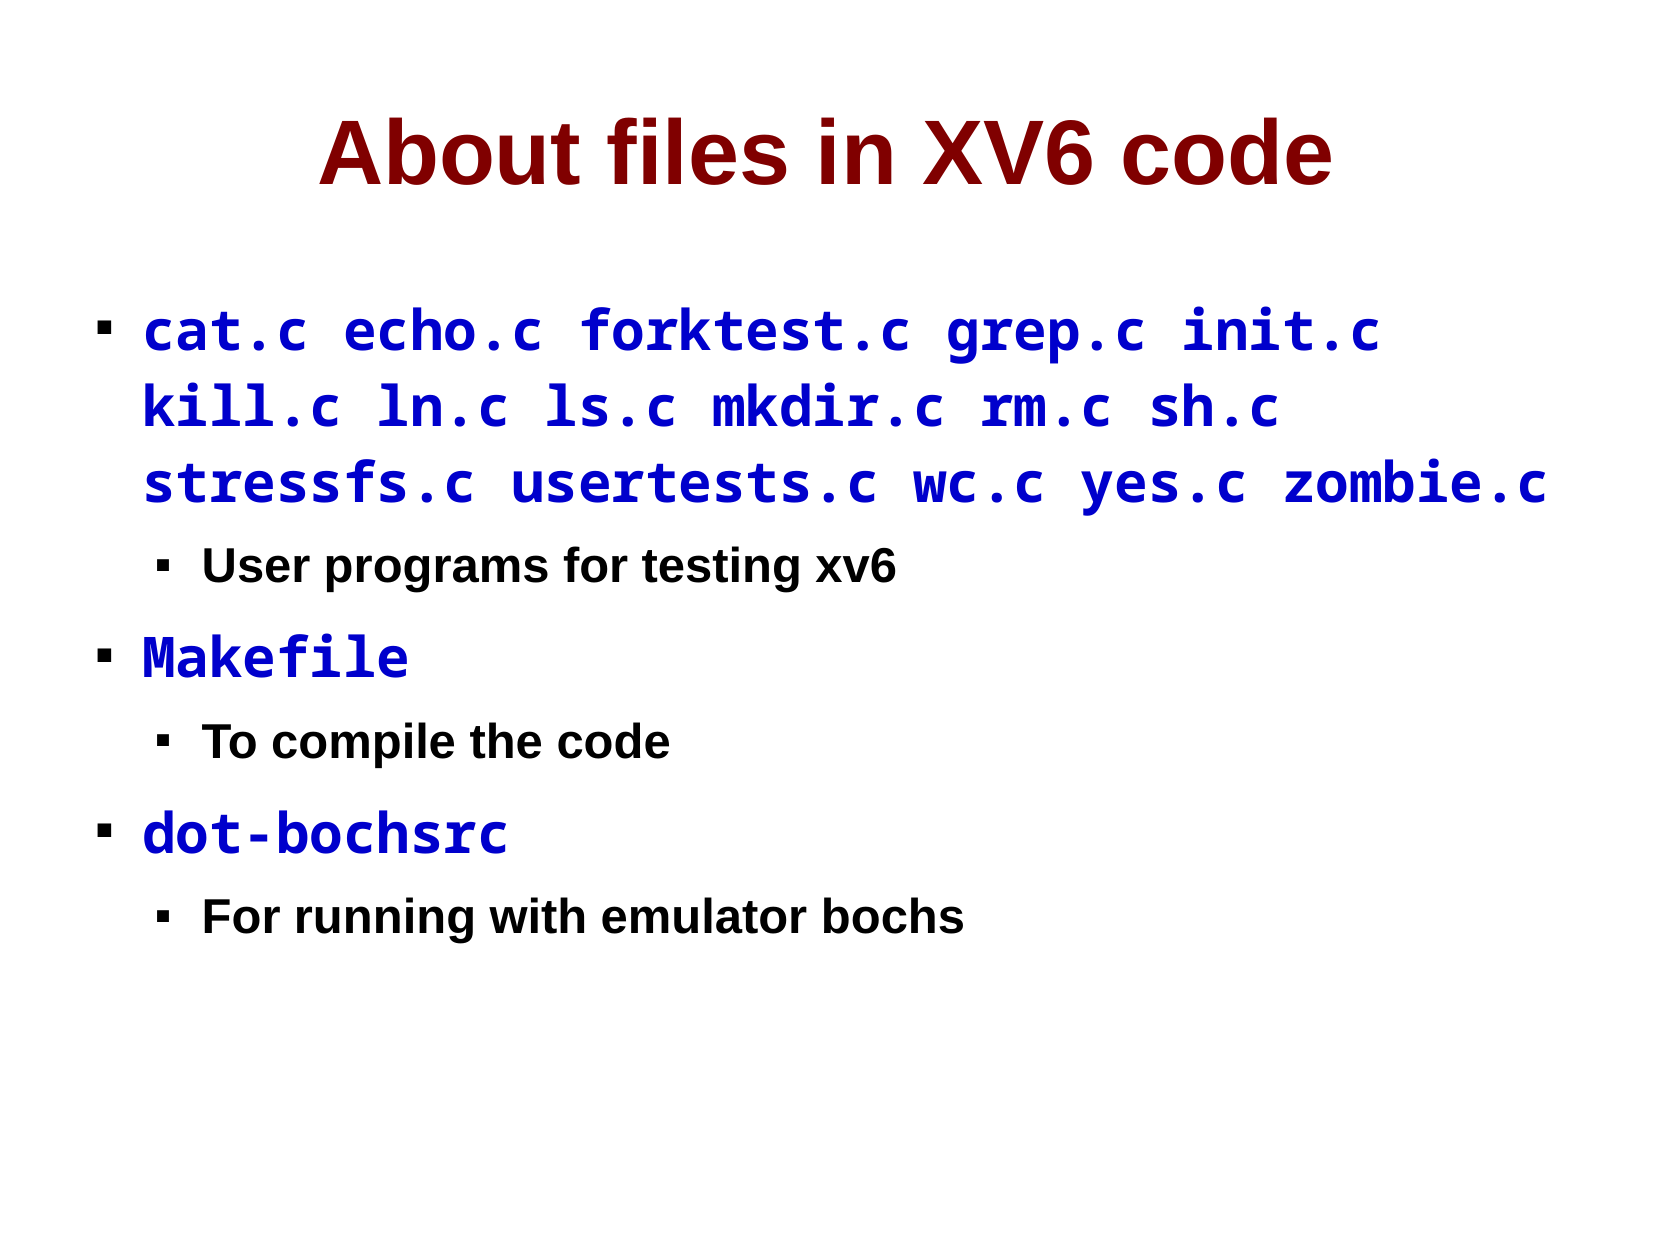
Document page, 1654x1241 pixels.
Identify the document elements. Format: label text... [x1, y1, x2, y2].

list cat.c echo.c forktest.c grep.c init.c kill.c ln.c ls.c mkdir.c rm.c sh.c stressfs.c usertests.c wc.c yes.c zombie.c User programs for testing xv6 Makefile To compile the code dot-bochsrc For running with emulator bochs [82, 290, 1571, 1010]
title About files in XV6 code [82, 49, 1571, 257]
